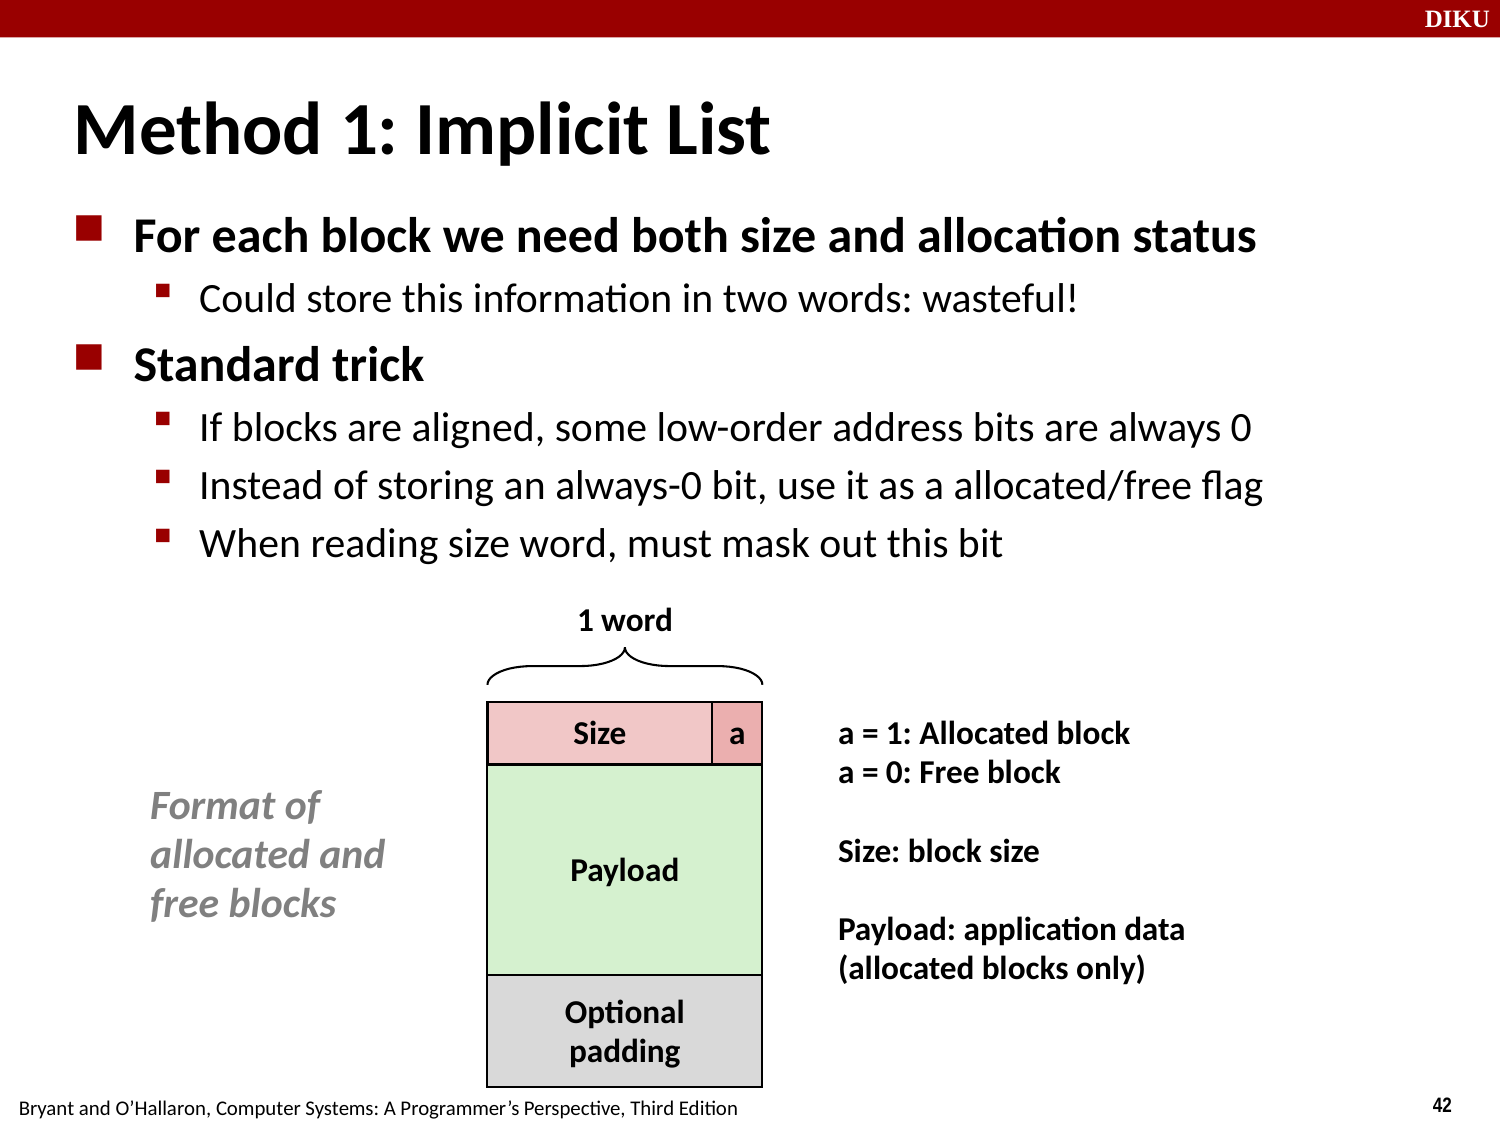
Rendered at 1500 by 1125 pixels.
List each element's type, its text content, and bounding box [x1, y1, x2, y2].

text_box Size [487, 702, 712, 764]
text_box Format of allocated and free blocks [135, 772, 401, 936]
text_box 1 word [562, 592, 688, 648]
text_box a = 1: Allocated block a = 0: Free block Size: block size Payload: application data (allocated blocks only) [823, 705, 1202, 1035]
text_box Optional padding [487, 974, 763, 1088]
text_box a [712, 702, 763, 765]
text_box Payload [487, 764, 763, 974]
text_box Method 1: Implicit List [58, 77, 1141, 172]
text_box For each block we need both size and allocation status Could store this information in two words: wasteful! Standard trick If blocks are aligned, some low-order address bits are always 0 Instead of storing an always-0 bit, use it as a allocated/free flag When reading size word, must mask out this bit [62, 195, 1417, 550]
